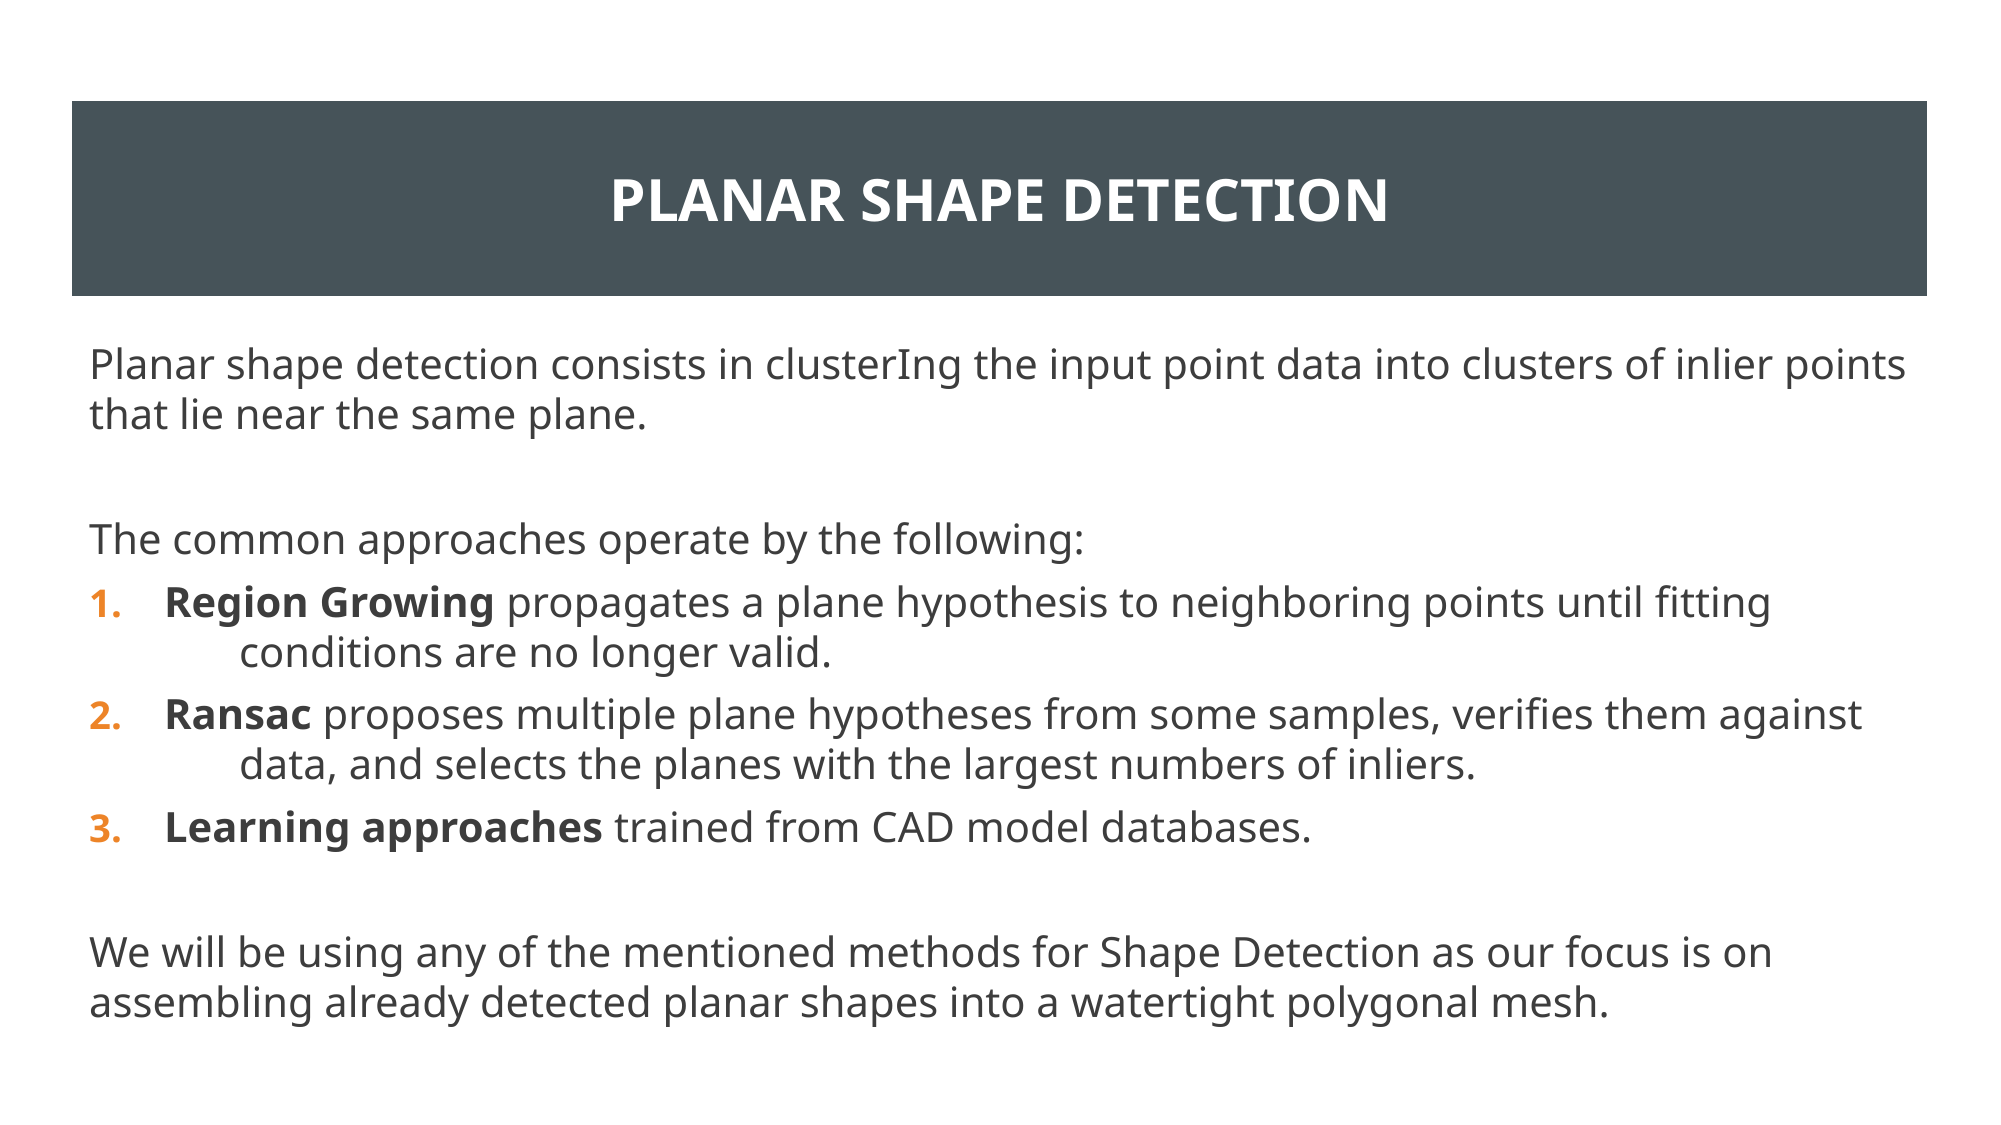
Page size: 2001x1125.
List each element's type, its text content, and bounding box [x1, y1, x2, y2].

title PLANAR SHAPE DETECTION [95, 115, 1905, 282]
list Planar shape detection consists in clusterIng the input point data into clusters of inlier points that lie near the same plane. The common approaches operate by the following: Region Growing propagates a plane hypothesis to neighboring points until fitting conditions are no longer valid. Ransac proposes multiple plane hypotheses from some samples, verifies them against data, and selects the planes with the largest numbers of inliers. Learning approaches trained from CAD model databases. We will be using any of the mentioned methods for Shape Detection as our focus is on assembling already detected planar shapes into a watertight polygonal mesh. [74, 308, 1926, 1056]
